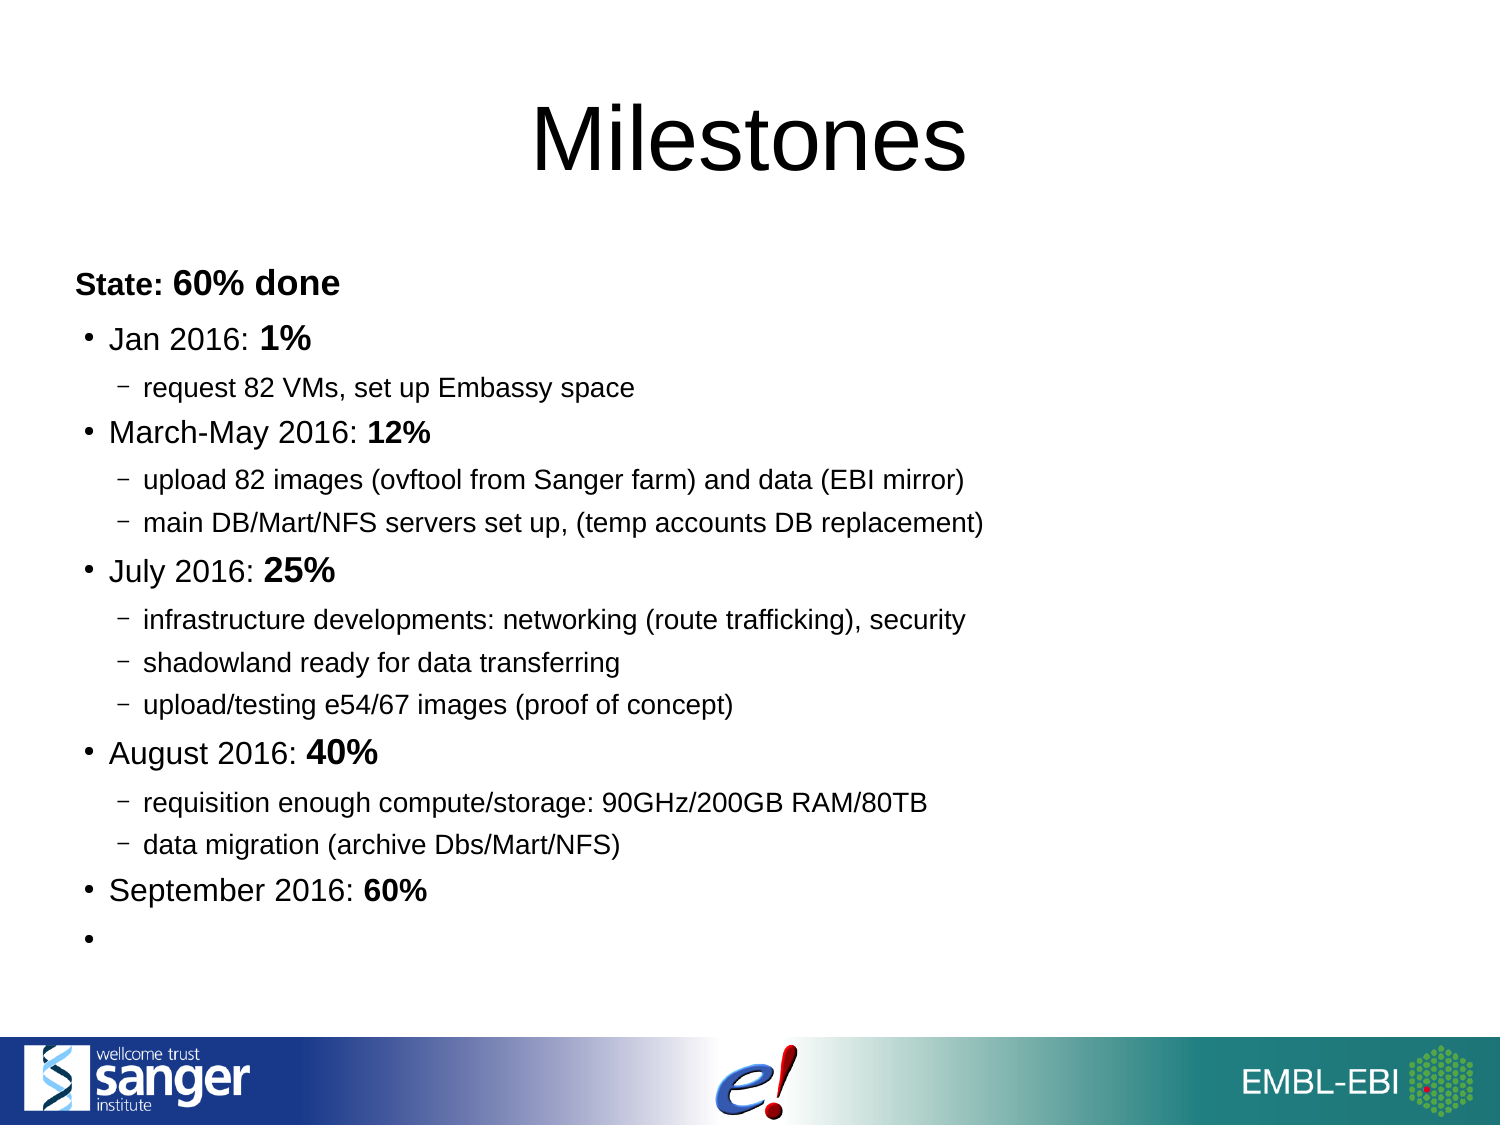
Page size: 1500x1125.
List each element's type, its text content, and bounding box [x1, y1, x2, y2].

title Milestones [75, 44, 1425, 233]
picture [0, 1037, 1500, 1125]
list State: 60% done Jan 2016: 1% request 82 VMs, set up Embassy space March-May 2016: 12% upload 82 images (ovftool from Sanger farm) and data (EBI mirror) main DB/Mart/NFS servers set up, (temp accounts DB replacement) July 2016: 25% infrastructure developments: networking (route trafficking), security shadowland ready for data transferring upload/testing e54/67 images (proof of concept) August 2016: 40% requisition enough compute/storage: 90GHz/200GB RAM/80TB data migration (archive Dbs/Mart/NFS) September 2016: 60% [75, 263, 1395, 916]
